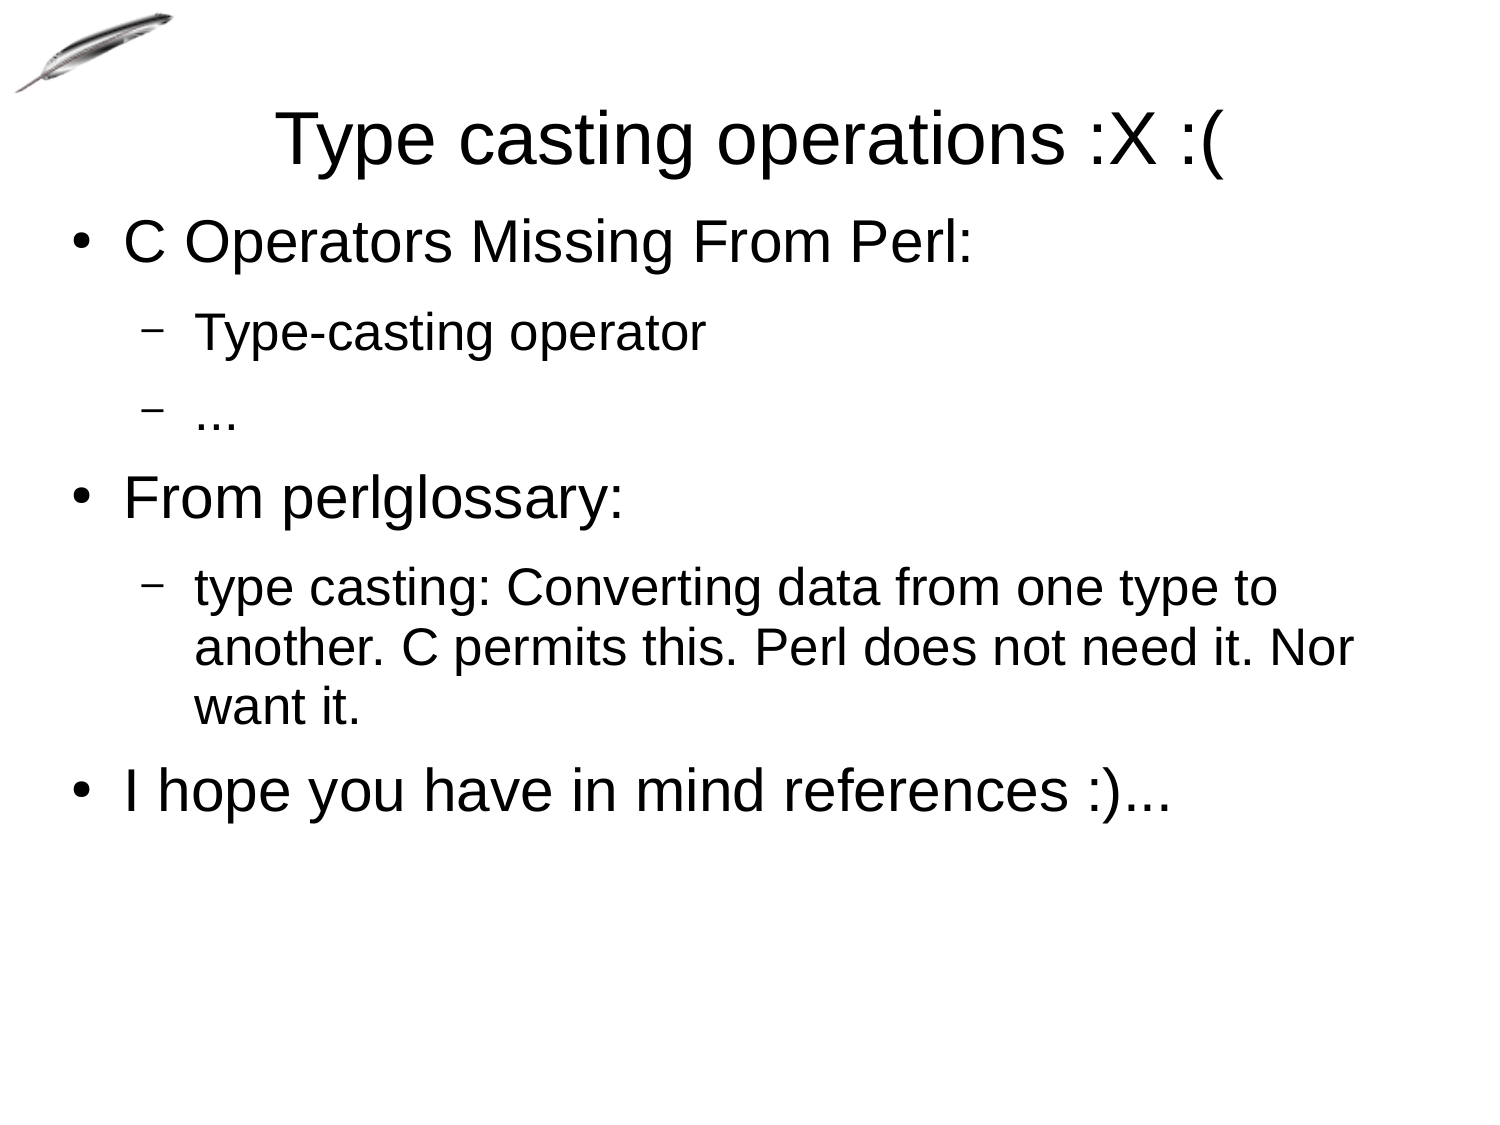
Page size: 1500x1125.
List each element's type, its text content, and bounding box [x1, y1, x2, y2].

title Type casting operations :X :( [75, 44, 1425, 207]
list C Operators Missing From Perl: Type-casting operator ... From perlglossary: type casting: Converting data from one type to another. C permits this. Perl does not need it. Nor want it. I hope you have in mind references :)... [53, 207, 1447, 1084]
picture [11, 11, 179, 95]
